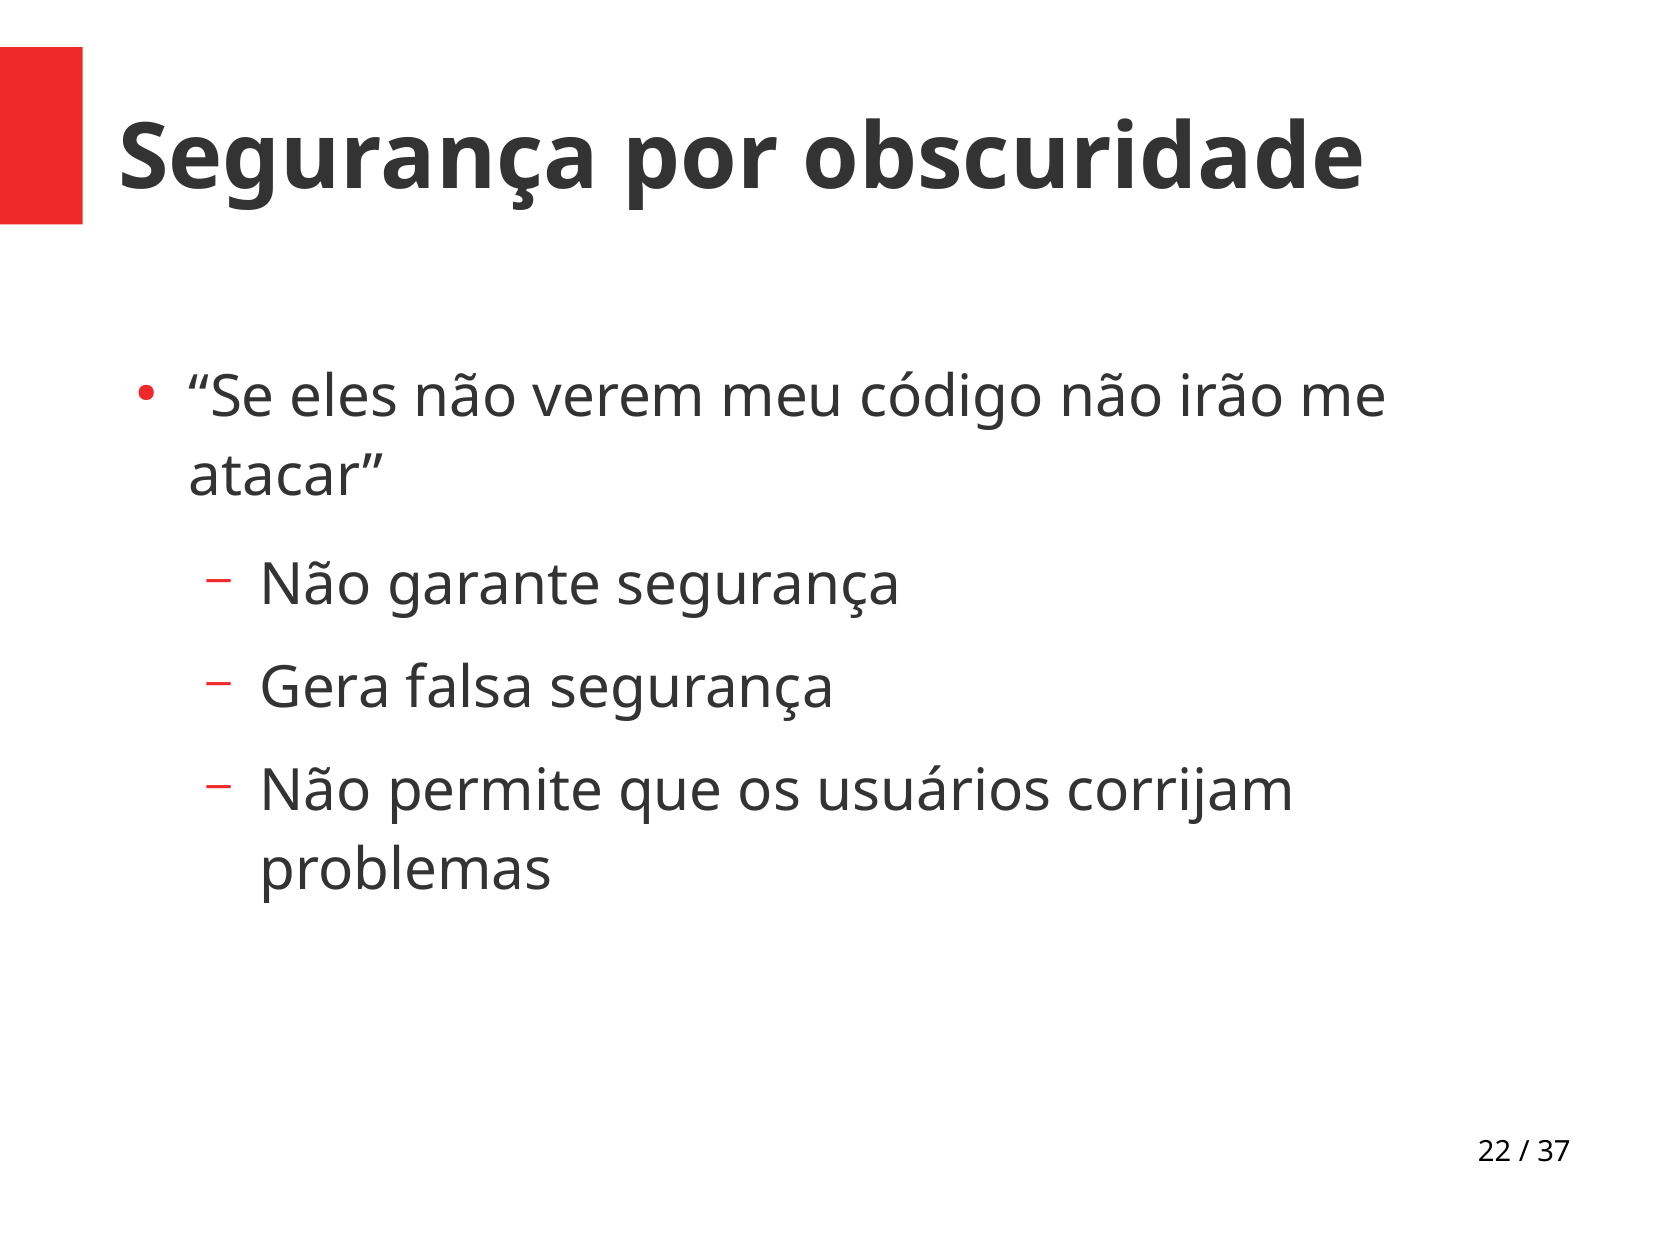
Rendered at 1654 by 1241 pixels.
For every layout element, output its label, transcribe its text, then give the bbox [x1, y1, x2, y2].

title Segurança por obscuridade [118, 49, 1571, 257]
list “Se eles não verem meu código não irão me atacar” Não garante segurança Gera falsa segurança Não permite que os usuários corrijam problemas [118, 354, 1536, 1074]
